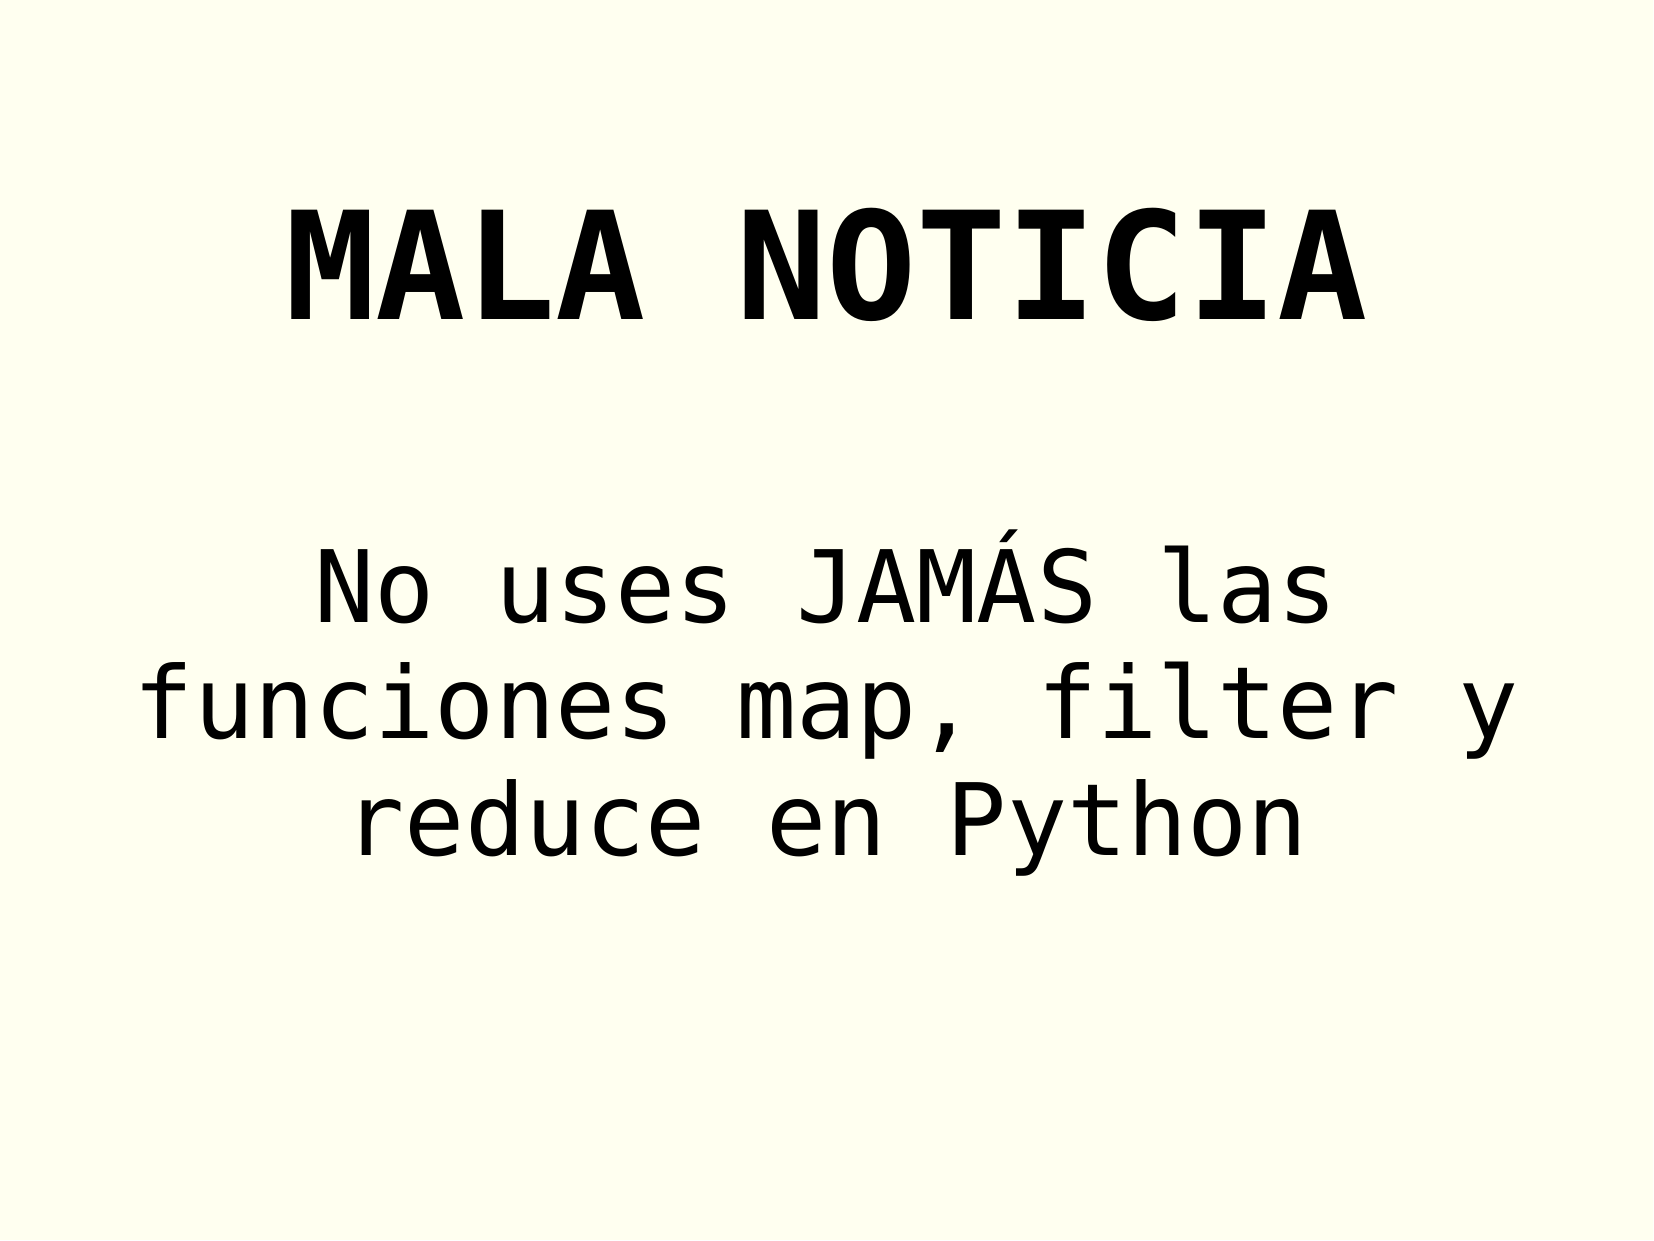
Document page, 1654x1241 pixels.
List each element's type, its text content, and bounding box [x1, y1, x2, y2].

subtitle MALA NOTICIA No uses JAMÁS las funciones map, filter y reduce en Python [82, 49, 1571, 1010]
